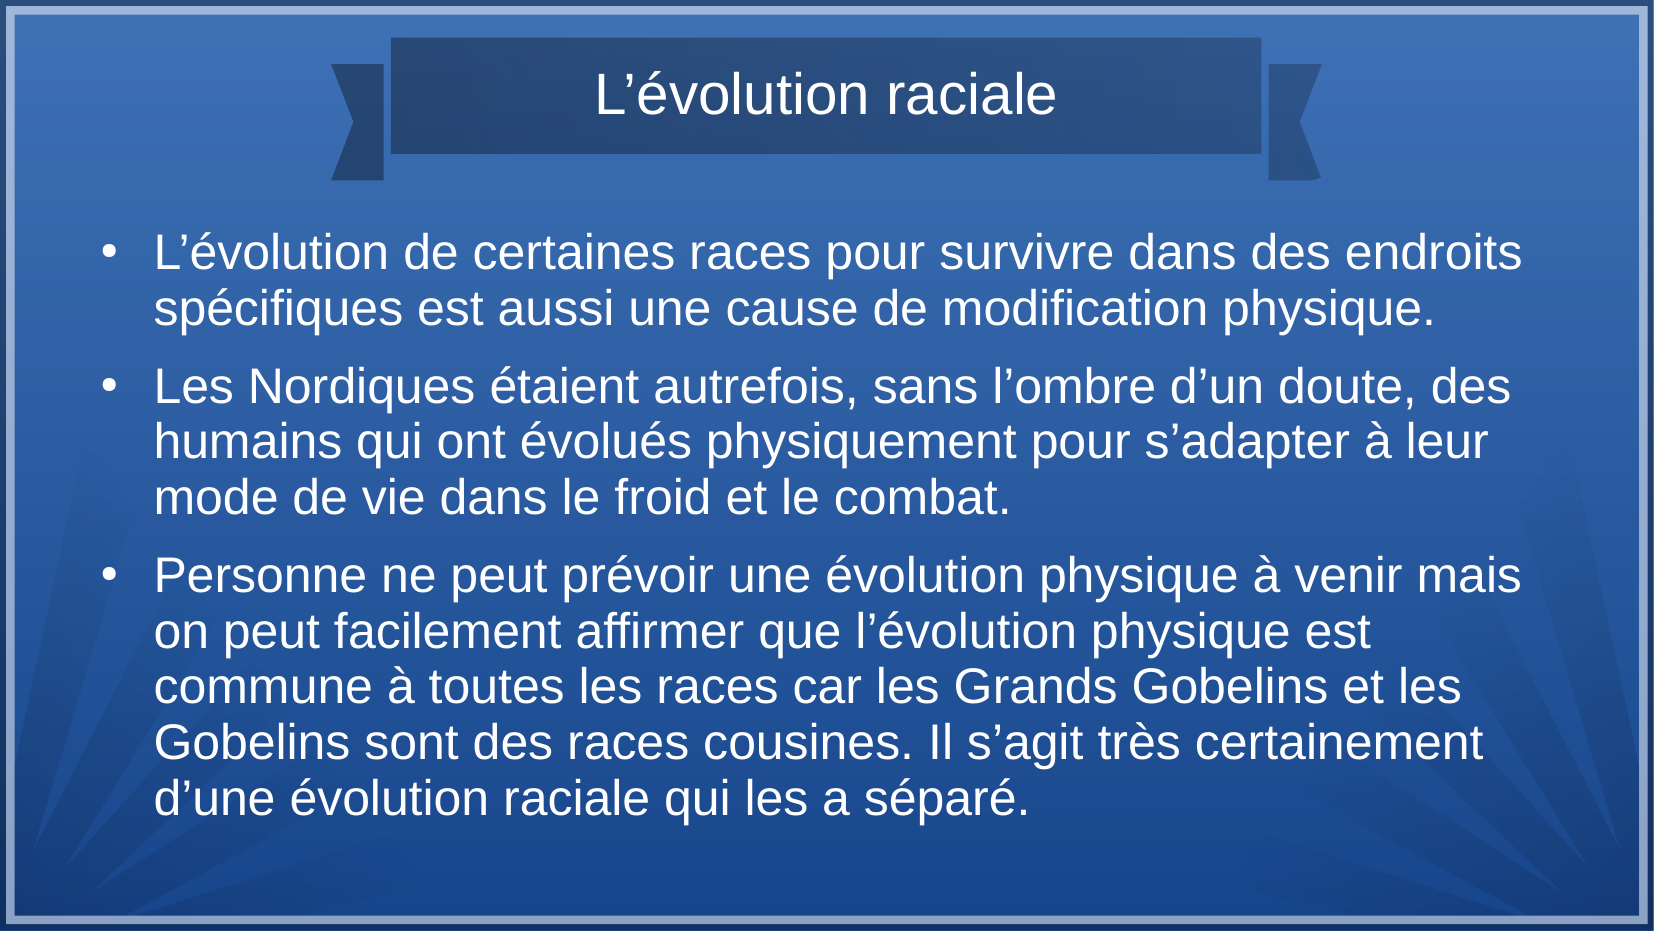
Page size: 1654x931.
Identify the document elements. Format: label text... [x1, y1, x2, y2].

list L’évolution de certaines races pour survivre dans des endroits spécifiques est aussi une cause de modification physique. Les Nordiques étaient autrefois, sans l’ombre d’un doute, des humains qui ont évolués physiquement pour s’adapter à leur mode de vie dans le froid et le combat. Personne ne peut prévoir une évolution physique à venir mais on peut facilement affirmer que l’évolution physique est commune à toutes les races car les Grands Gobelins et les Gobelins sont des races cousines. Il s’agit très certainement d’une évolution raciale qui les a séparé. [82, 224, 1571, 848]
title L’évolution raciale [389, 35, 1264, 154]
